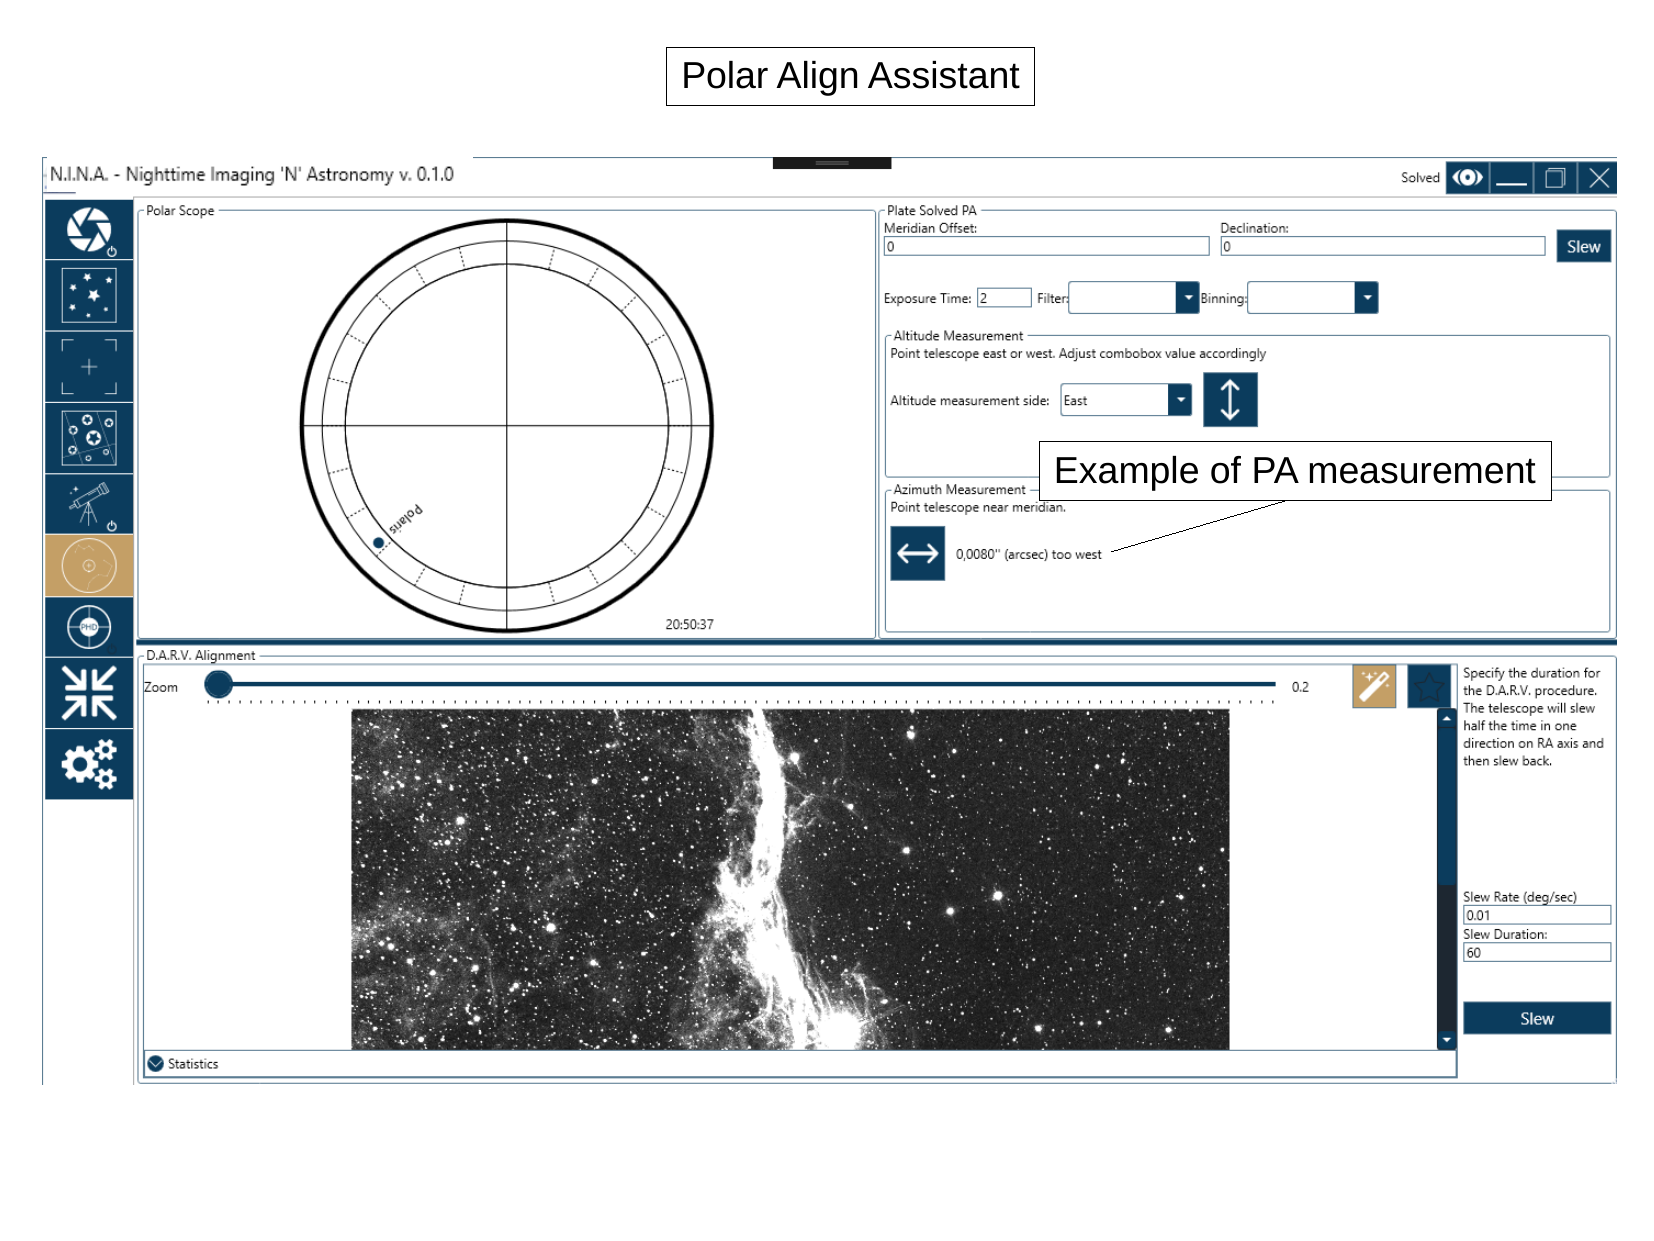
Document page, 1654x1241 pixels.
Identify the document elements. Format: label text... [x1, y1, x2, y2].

text_box Example of PA measurement [1039, 441, 1509, 501]
picture [42, 156, 1617, 1085]
text_box Polar Align Assistant [666, 47, 1017, 106]
